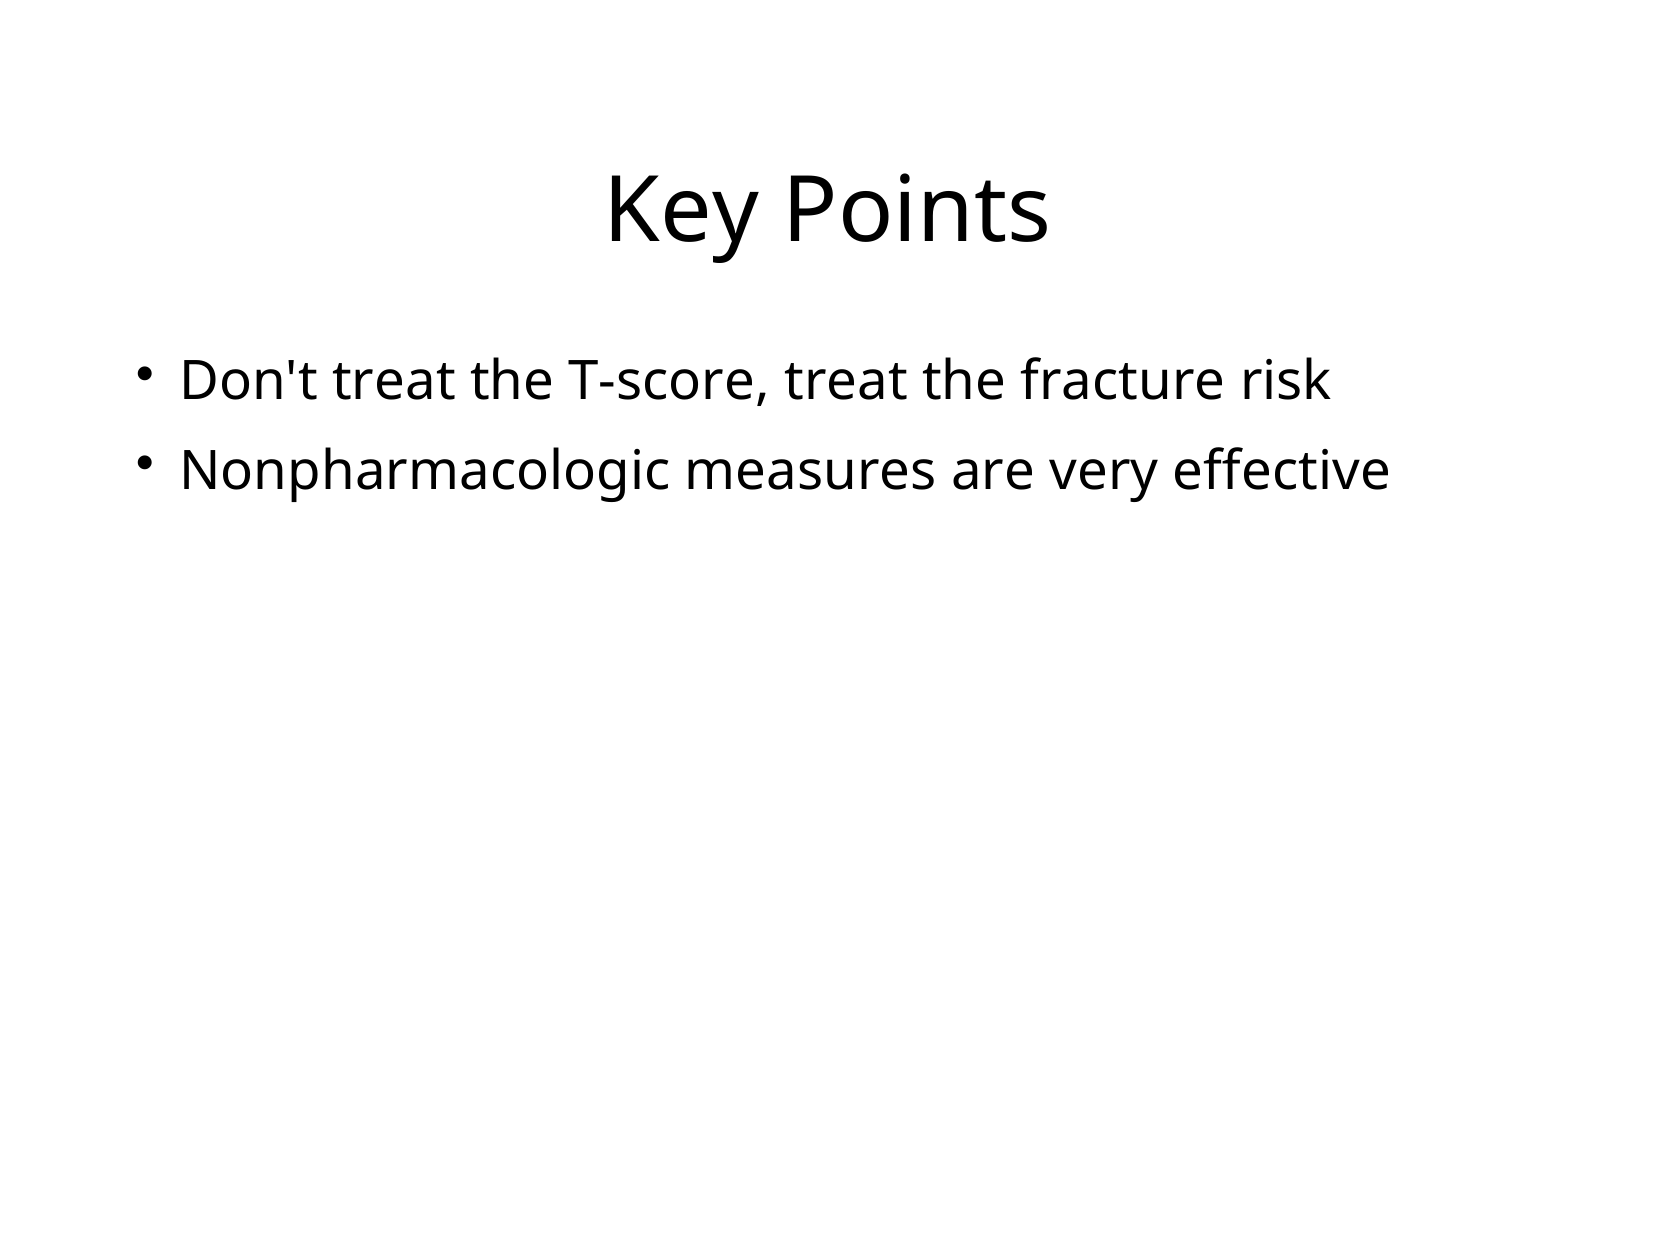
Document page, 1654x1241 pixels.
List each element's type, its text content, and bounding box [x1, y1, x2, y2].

title Key Points [121, 155, 1534, 258]
list Don't treat the T-score, treat the fracture risk Nonpharmacologic measures are very effective [121, 344, 1534, 588]
